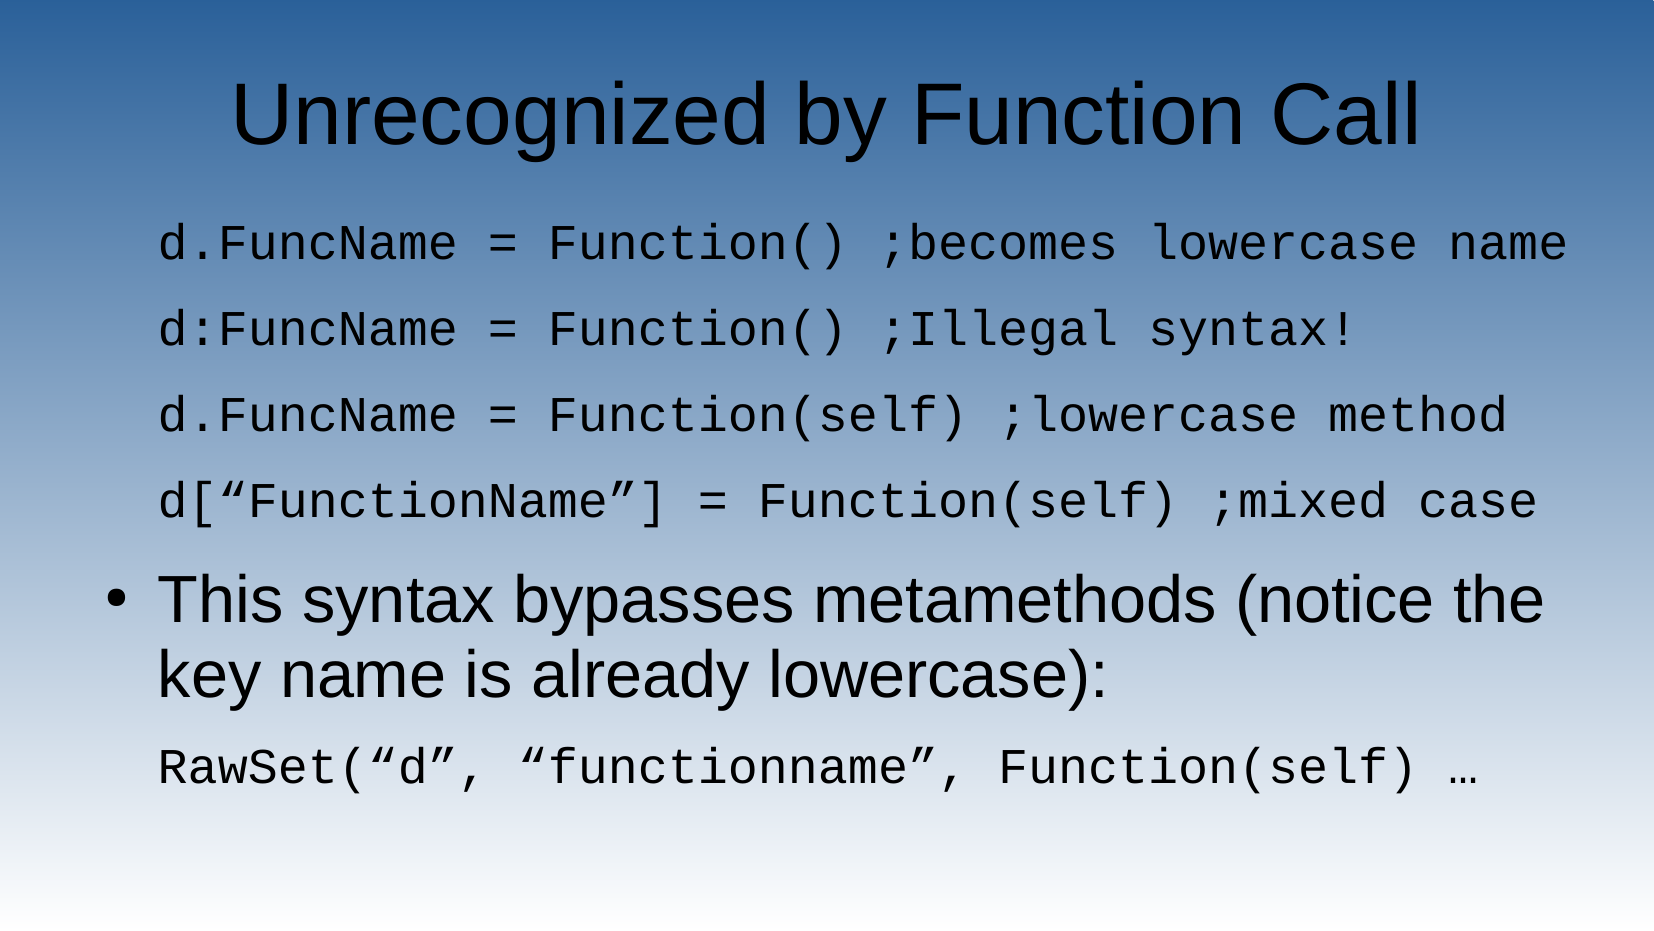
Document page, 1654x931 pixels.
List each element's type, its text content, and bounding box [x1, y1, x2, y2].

list d.FuncName = Function() ;becomes lowercase name d:FuncName = Function() ;Illegal syntax! d.FuncName = Function(self) ;lowercase method d[“FunctionName”] = Function(self) ;mixed case This syntax bypasses metamethods (notice the key name is already lowercase): RawSet(“d”, “functionname”, Function(self) … [86, 217, 1576, 863]
title Unrecognized by Function Call [82, 37, 1571, 193]
